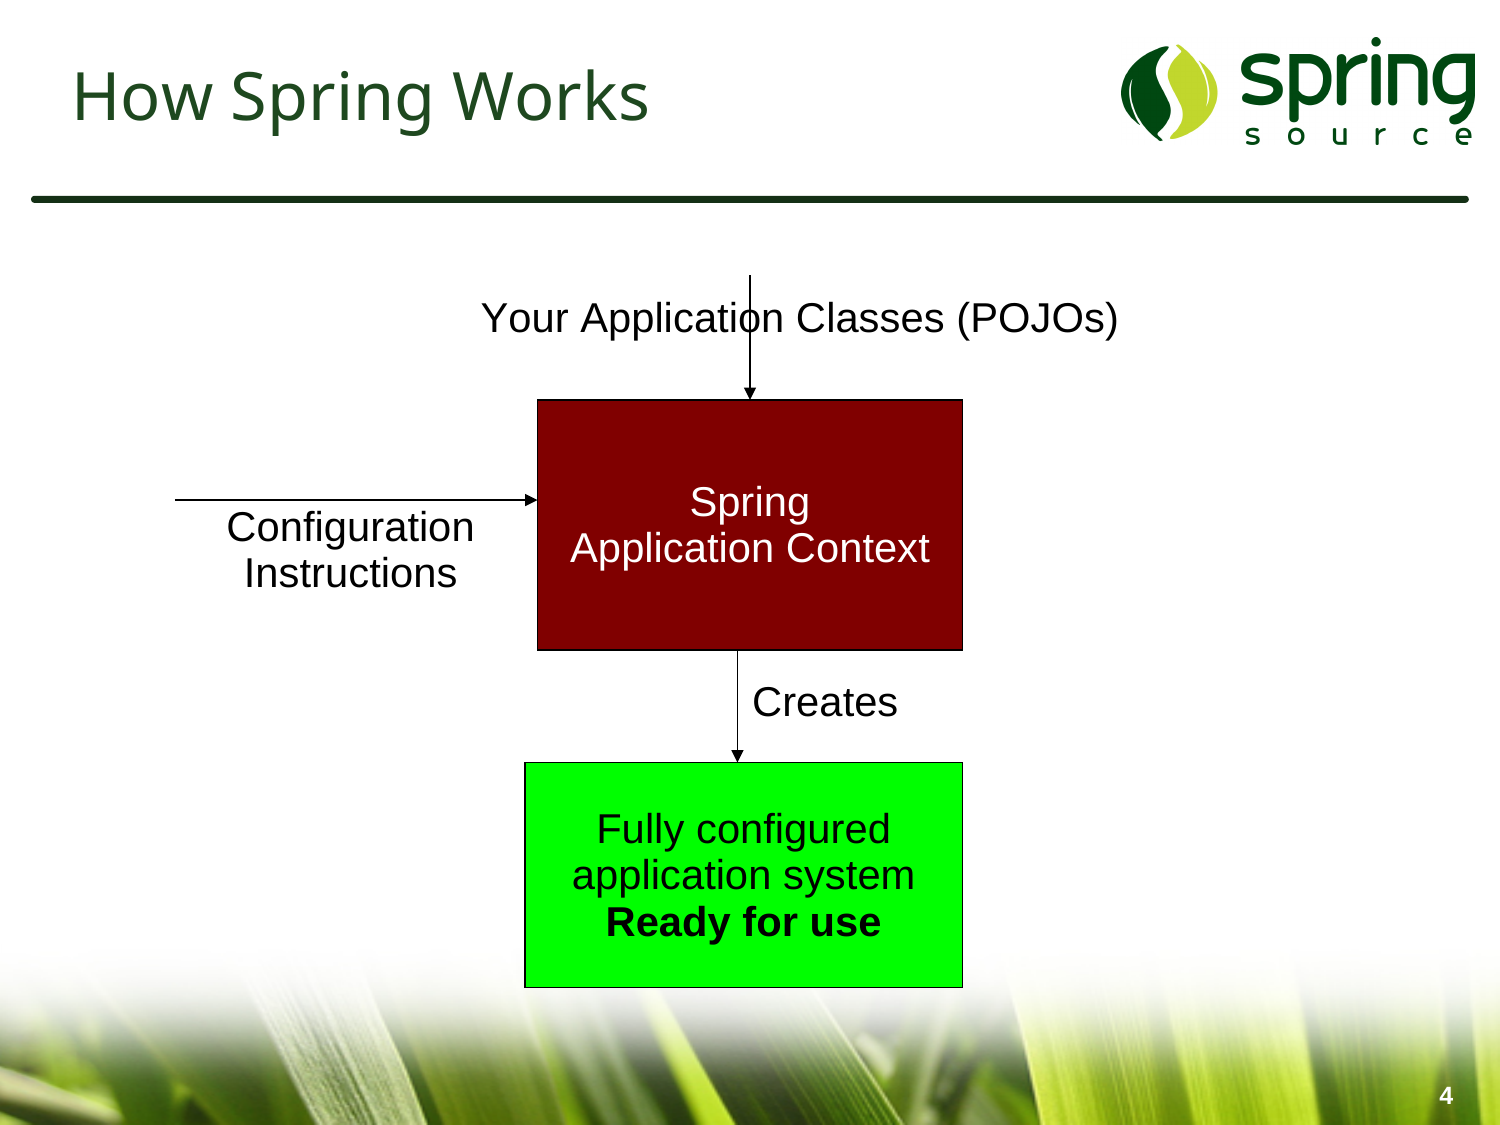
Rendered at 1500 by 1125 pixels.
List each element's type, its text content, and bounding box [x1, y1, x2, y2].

picture [0, 944, 1500, 1125]
text_box Your Application Classes (POJOs) [462, 287, 1138, 350]
text_box Fully configured application system Ready for use [525, 762, 963, 988]
text_box Creates [737, 671, 914, 734]
text_box Spring Application Context [537, 399, 963, 651]
title How Spring Works [56, 13, 1089, 176]
text_box Configuration Instructions [211, 496, 490, 605]
picture [1121, 37, 1475, 145]
